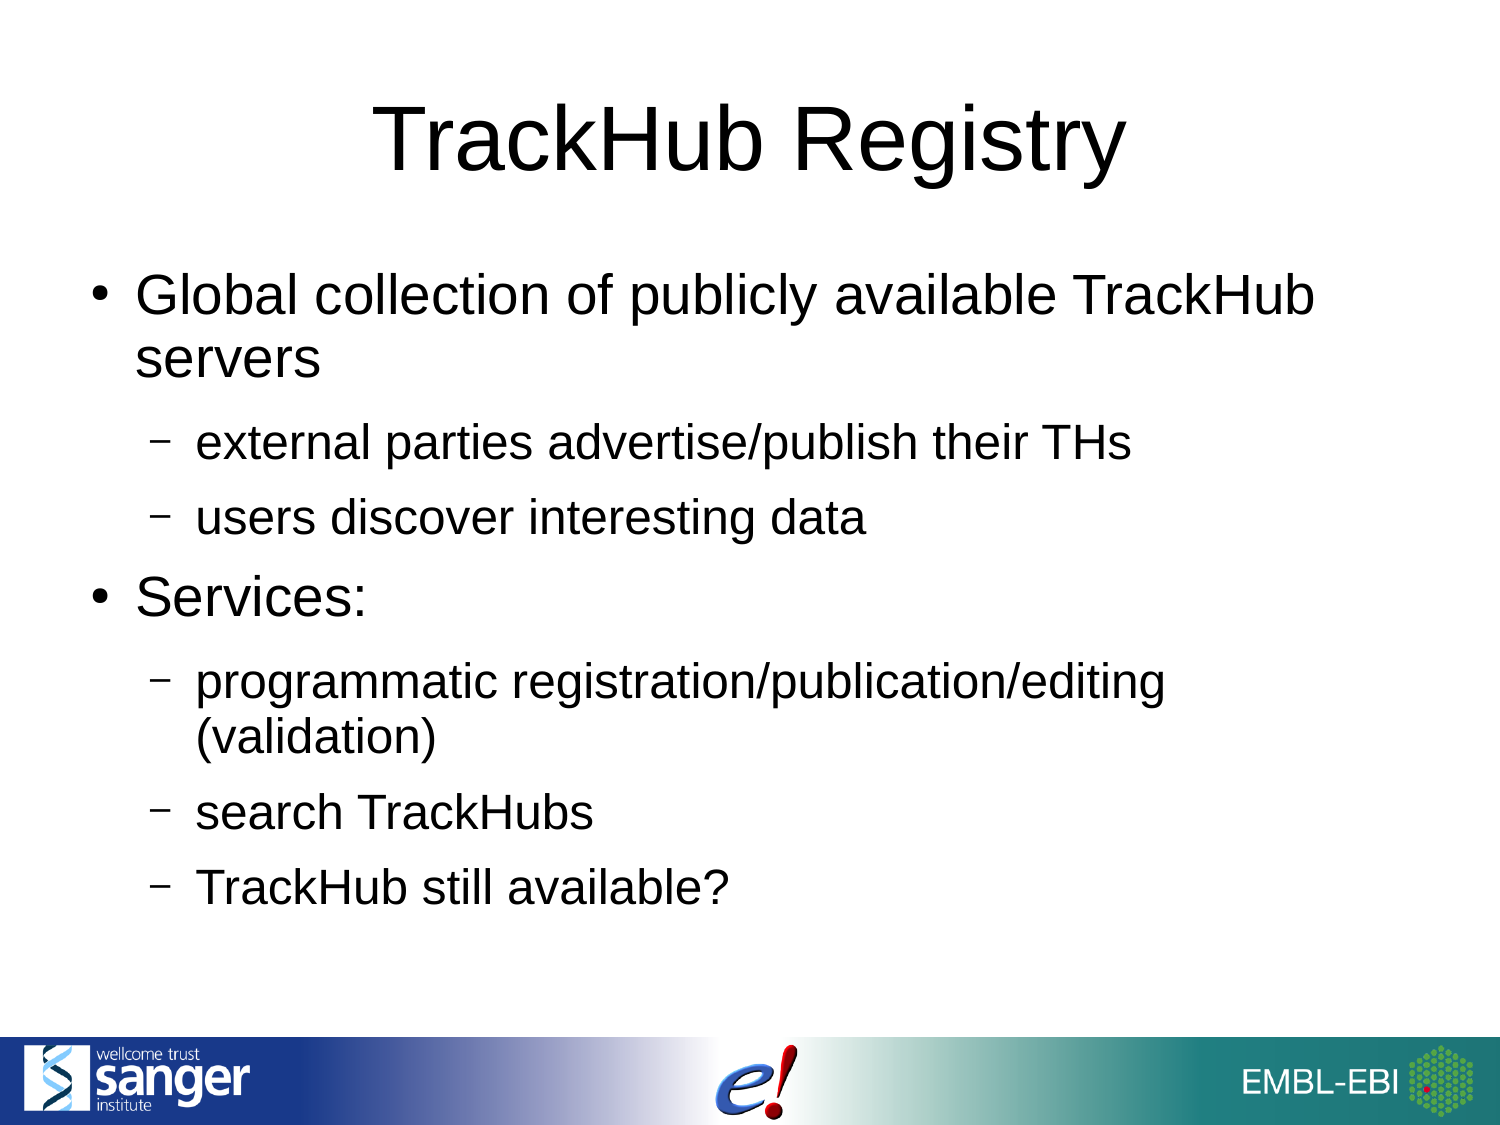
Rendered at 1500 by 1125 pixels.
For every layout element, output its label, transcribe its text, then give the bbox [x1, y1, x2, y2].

picture [0, 1037, 1500, 1125]
list Global collection of publicly available TrackHub servers external parties advertise/publish their THs users discover interesting data Services: programmatic registration/publication/editing (validation) search TrackHubs TrackHub still available? [75, 263, 1395, 916]
title TrackHub Registry [75, 44, 1425, 233]
